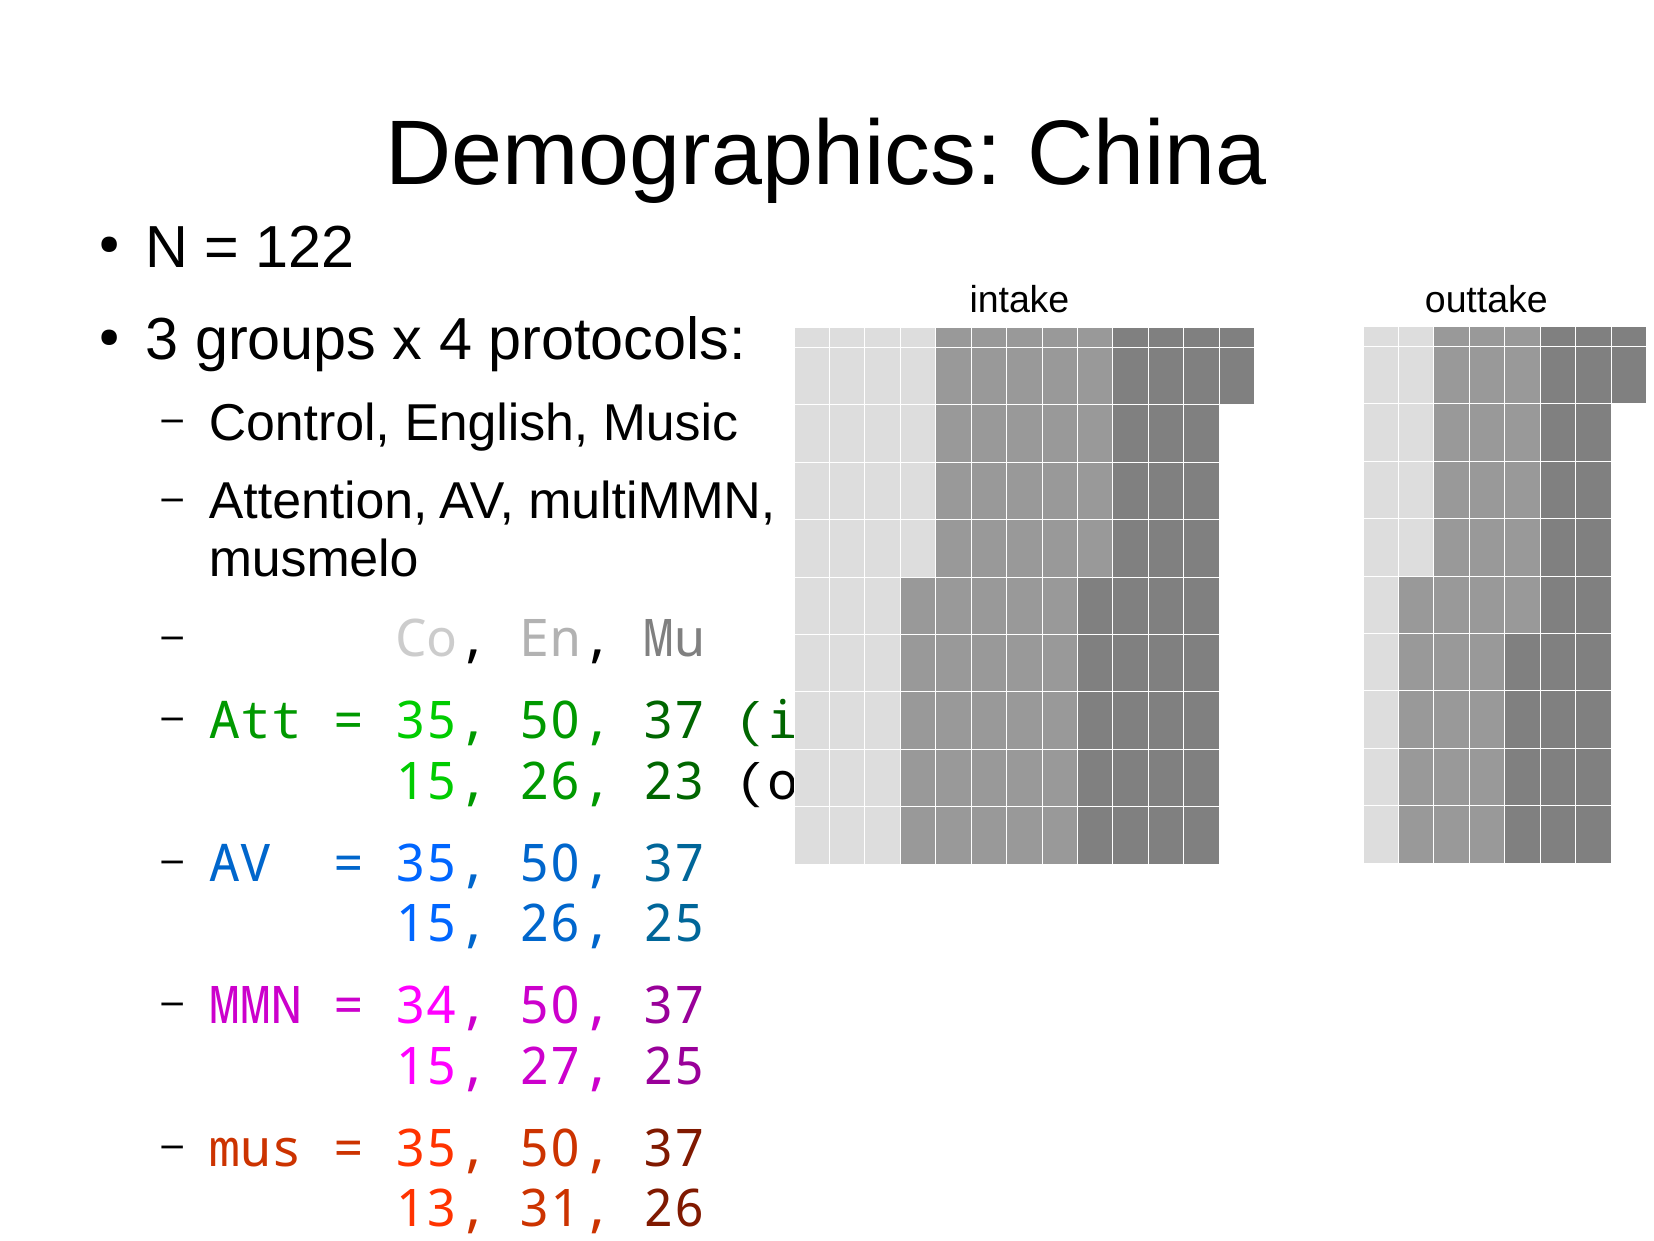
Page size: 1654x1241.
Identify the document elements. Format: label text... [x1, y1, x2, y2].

table_cell [1612, 806, 1646, 863]
table_cell [1505, 864, 1540, 920]
table_cell [795, 807, 829, 864]
table_cell [901, 807, 935, 864]
table_cell [830, 578, 864, 634]
table_cell [1078, 520, 1112, 577]
table_cell [1113, 578, 1148, 634]
table_cell [1434, 577, 1469, 633]
table_cell [1612, 864, 1646, 920]
table_cell [972, 405, 1006, 462]
table_cell [901, 635, 935, 691]
table_cell [1612, 462, 1646, 518]
table_cell [1184, 405, 1219, 462]
table_cell [1576, 462, 1611, 518]
table_cell [1434, 864, 1469, 920]
table_cell [1364, 462, 1398, 518]
table_cell [972, 807, 1006, 864]
table_cell [1184, 807, 1219, 864]
table_cell [1078, 635, 1112, 691]
table_cell [1220, 578, 1254, 634]
table_cell [1470, 519, 1504, 576]
table_cell [1576, 806, 1611, 863]
table_cell [865, 692, 900, 749]
table_cell [865, 405, 900, 462]
table_cell [1007, 807, 1042, 864]
table_cell [936, 463, 971, 519]
table_header [1184, 328, 1219, 347]
table_cell [1113, 692, 1148, 749]
table_cell [865, 807, 900, 864]
table_cell [1007, 463, 1042, 519]
table_cell [1364, 806, 1398, 863]
table_cell [1541, 634, 1575, 690]
table_cell [1470, 864, 1504, 920]
table_cell [865, 635, 900, 691]
table_cell [830, 635, 864, 691]
table_cell [972, 348, 1006, 404]
table_cell [1184, 578, 1219, 634]
table_cell [1113, 520, 1148, 577]
table_cell [830, 807, 864, 864]
table_cell [936, 807, 971, 864]
table_cell [1470, 691, 1504, 748]
table_header [1364, 328, 1398, 346]
table_cell [795, 635, 829, 691]
table_cell [1364, 577, 1398, 633]
table_cell [1470, 749, 1504, 805]
table_cell [1220, 463, 1254, 519]
table_cell [1399, 462, 1433, 518]
table_cell [865, 463, 900, 519]
table_cell [1364, 404, 1398, 461]
table_cell [1113, 405, 1148, 462]
table_cell [1612, 749, 1646, 805]
table_cell [972, 578, 1006, 634]
table_header [830, 328, 864, 347]
table_cell [1078, 405, 1112, 462]
table_header [1113, 328, 1148, 347]
table_cell [1541, 462, 1575, 518]
table_cell [1149, 807, 1183, 864]
table_cell [1043, 692, 1077, 749]
table_cell [1078, 807, 1112, 864]
table_cell [1007, 750, 1042, 806]
table_header [1434, 328, 1469, 346]
table_cell [972, 750, 1006, 806]
table_cell [1149, 635, 1183, 691]
table_header [1078, 328, 1112, 347]
table_cell [1541, 347, 1575, 403]
table_cell [1149, 520, 1183, 577]
table_cell [1007, 405, 1042, 462]
table_header [972, 328, 1006, 347]
table_cell [1184, 635, 1219, 691]
table_cell [1220, 635, 1254, 691]
table_cell [1505, 749, 1540, 805]
table_cell [1612, 347, 1646, 403]
table_cell [1007, 635, 1042, 691]
table_cell [1612, 691, 1646, 748]
table_cell [1612, 577, 1646, 633]
table_cell [1505, 577, 1540, 633]
table_cell [1470, 462, 1504, 518]
table_cell [1364, 634, 1398, 690]
table_cell [830, 348, 864, 404]
table_cell [1434, 634, 1469, 690]
table_cell [1576, 347, 1611, 403]
table_cell [1184, 463, 1219, 519]
table_header [1399, 328, 1433, 346]
table_header [1505, 328, 1540, 346]
table_cell [901, 463, 935, 519]
table_cell [1541, 864, 1575, 920]
table_cell [1078, 692, 1112, 749]
table_cell [1434, 749, 1469, 805]
table_cell [1149, 348, 1183, 404]
table_cell [830, 463, 864, 519]
table_header [1220, 328, 1254, 347]
table_cell [865, 348, 900, 404]
table_cell [1505, 519, 1540, 576]
table_cell [865, 750, 900, 806]
table_cell [1399, 749, 1433, 805]
table_cell [1220, 692, 1254, 749]
table_cell [1113, 348, 1148, 404]
table_cell [1220, 750, 1254, 806]
table_cell [1576, 691, 1611, 748]
table_cell [1043, 520, 1077, 577]
table_cell [1043, 348, 1077, 404]
table_cell [1505, 634, 1540, 690]
table_cell [1220, 807, 1254, 864]
table_cell [1434, 404, 1469, 461]
table_cell [795, 520, 829, 577]
table_cell [1434, 519, 1469, 576]
table_cell [1470, 634, 1504, 690]
table_cell [1184, 348, 1219, 404]
table_cell [830, 692, 864, 749]
table_cell [1612, 404, 1646, 461]
table_cell [1470, 404, 1504, 461]
table_cell [1470, 577, 1504, 633]
table_cell [936, 578, 971, 634]
table_cell [1576, 864, 1611, 920]
table_cell [1184, 520, 1219, 577]
table_cell [1399, 404, 1433, 461]
table_header [1541, 327, 1575, 346]
table_cell [1007, 520, 1042, 577]
table_cell [1007, 692, 1042, 749]
table_cell [830, 405, 864, 462]
table_cell [1399, 806, 1433, 863]
table_cell [1505, 806, 1540, 863]
table_cell [1007, 578, 1042, 634]
table_cell [1505, 462, 1540, 518]
table_cell [1541, 806, 1575, 863]
table_cell [795, 463, 829, 519]
table_cell [1364, 347, 1398, 403]
text_box intake outtake [954, 271, 1564, 328]
table_cell [1113, 750, 1148, 806]
table_cell [1078, 348, 1112, 404]
table_cell [1576, 519, 1611, 576]
table_cell [1364, 691, 1398, 748]
table_cell [936, 348, 971, 404]
table_cell [901, 348, 935, 404]
table_cell [1149, 463, 1183, 519]
table_cell [1470, 806, 1504, 863]
table_cell [1399, 864, 1433, 920]
table_cell [1505, 347, 1540, 403]
list N = 122 3 groups x 4 protocols: Control, English, Music Attention, AV, multiMMN, musmelo Co, En, Mu Att = 35, 50, 37 (intake) 15, 26, 23 (outtake) AV = 35, 50, 37 15, 26, 25 MMN = 34, 50, 37 15, 27, 25 mus = 35, 50, 37 13, 31, 26 [82, 213, 1571, 1241]
table_cell [1541, 691, 1575, 748]
table_cell [1399, 519, 1433, 576]
table_cell [901, 405, 935, 462]
table_cell [1399, 691, 1433, 748]
table_cell [1364, 519, 1398, 576]
table_cell [830, 520, 864, 577]
title Demographics: China [82, 49, 1571, 213]
table_cell [936, 635, 971, 691]
table_cell [1184, 750, 1219, 806]
table_header [1612, 327, 1646, 346]
table_cell [1043, 463, 1077, 519]
table_cell [1149, 578, 1183, 634]
table_cell [1364, 864, 1398, 920]
table_cell [795, 405, 829, 462]
table_cell [1434, 691, 1469, 748]
table_cell [1612, 519, 1646, 576]
table_cell [795, 692, 829, 749]
table_cell [1541, 577, 1575, 633]
table_cell [1399, 347, 1433, 403]
table_cell [1470, 347, 1504, 403]
table_cell [1078, 463, 1112, 519]
table_cell [865, 520, 900, 577]
table_cell [1576, 404, 1611, 461]
table_cell [1220, 348, 1254, 404]
table_cell [1043, 750, 1077, 806]
table_header [936, 328, 971, 347]
table_cell [1007, 348, 1042, 404]
table_cell [972, 692, 1006, 749]
table_header [1149, 328, 1183, 347]
table_cell [1434, 806, 1469, 863]
table_cell [865, 578, 900, 634]
table_cell [1113, 807, 1148, 864]
table_cell [936, 405, 971, 462]
table_cell [901, 578, 935, 634]
table_header [865, 328, 900, 347]
table_header [1043, 328, 1077, 347]
table_cell [936, 520, 971, 577]
table_cell [1220, 405, 1254, 462]
table_cell [972, 463, 1006, 519]
table_cell [1220, 520, 1254, 577]
table_cell [795, 348, 829, 404]
table_cell [1043, 635, 1077, 691]
table_cell [795, 578, 829, 634]
table_cell [1399, 577, 1433, 633]
table_cell [1184, 692, 1219, 749]
table_cell [936, 692, 971, 749]
table_cell [901, 692, 935, 749]
table_cell [1505, 404, 1540, 461]
table_cell [1434, 347, 1469, 403]
table_cell [1149, 405, 1183, 462]
table_cell [1612, 634, 1646, 690]
table_cell [1541, 749, 1575, 805]
table_cell [830, 750, 864, 806]
table_header [795, 328, 829, 347]
table_cell [1149, 750, 1183, 806]
table_cell [1043, 807, 1077, 864]
table_cell [1434, 462, 1469, 518]
table_cell [1364, 749, 1398, 805]
table_cell [1113, 635, 1148, 691]
table_cell [1149, 692, 1183, 749]
table_cell [1113, 463, 1148, 519]
table_header [901, 328, 935, 347]
table_cell [1576, 749, 1611, 805]
table_cell [1576, 577, 1611, 633]
table_cell [1541, 519, 1575, 576]
table_cell [936, 750, 971, 806]
table_cell [1043, 405, 1077, 462]
table_cell [795, 750, 829, 806]
table_header [1576, 327, 1611, 346]
table_cell [1541, 404, 1575, 461]
table_cell [1043, 578, 1077, 634]
table_header [1470, 328, 1504, 346]
table_cell [901, 750, 935, 806]
table_cell [1078, 750, 1112, 806]
table_cell [1576, 634, 1611, 690]
table_header [1007, 328, 1042, 347]
table_cell [1505, 691, 1540, 748]
table_cell [1399, 634, 1433, 690]
table_cell [972, 635, 1006, 691]
table_cell [972, 520, 1006, 577]
table_cell [1078, 578, 1112, 634]
table_cell [901, 520, 935, 577]
